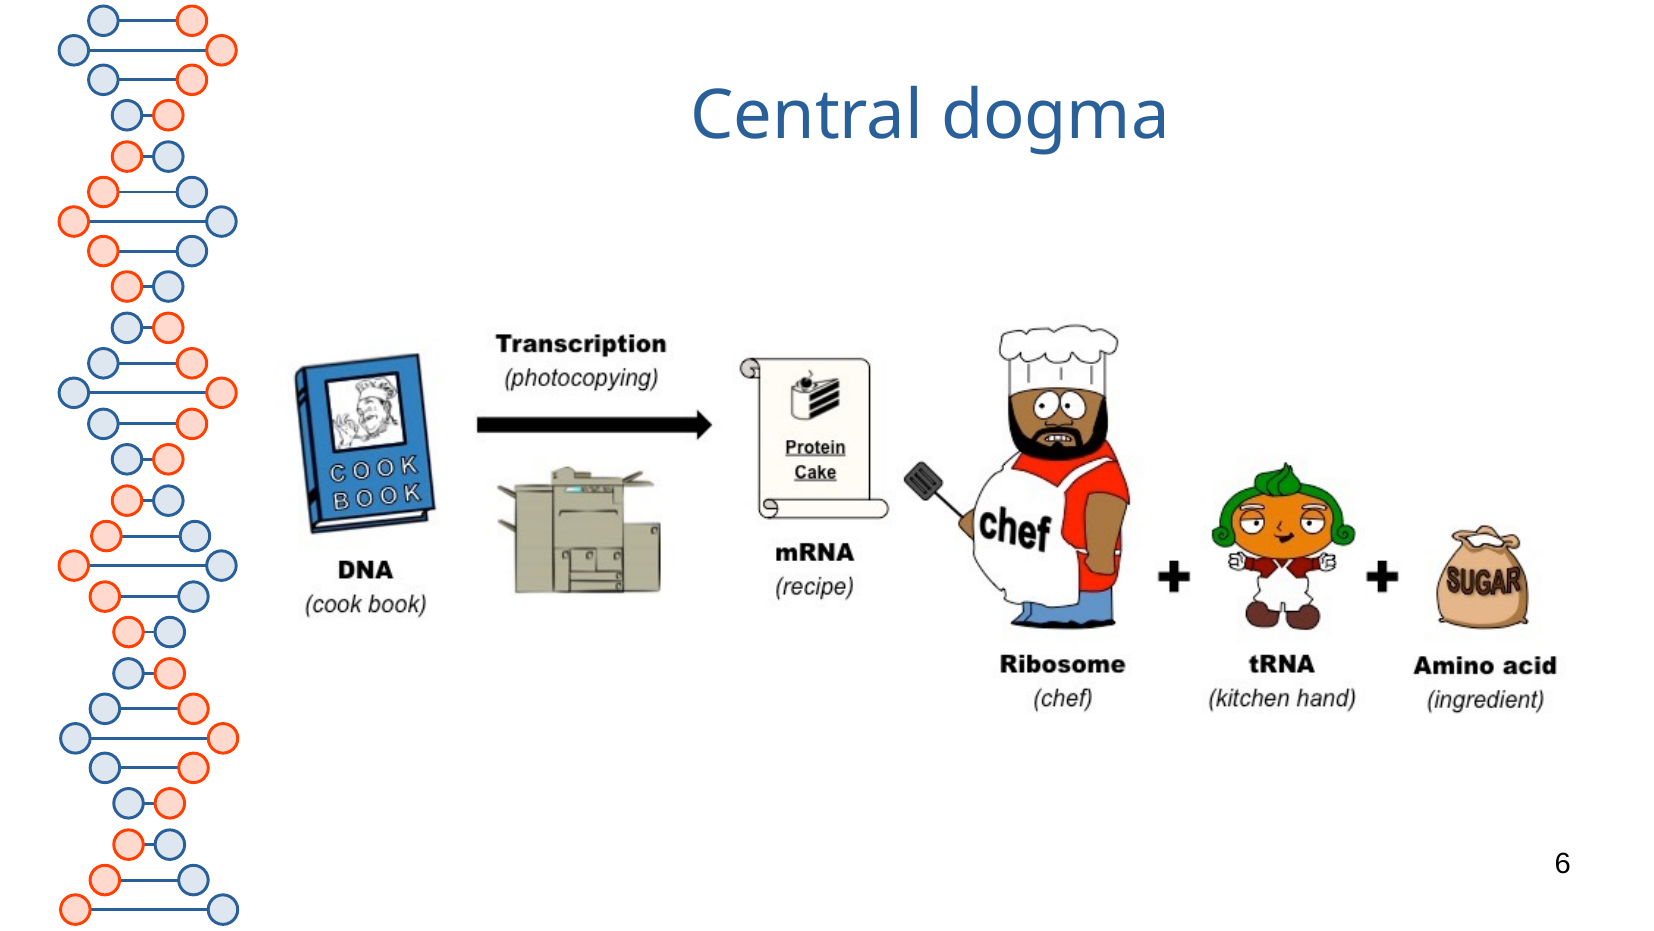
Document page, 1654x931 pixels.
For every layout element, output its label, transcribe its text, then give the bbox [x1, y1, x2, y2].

title Central dogma [265, 35, 1595, 189]
picture [275, 267, 1576, 733]
